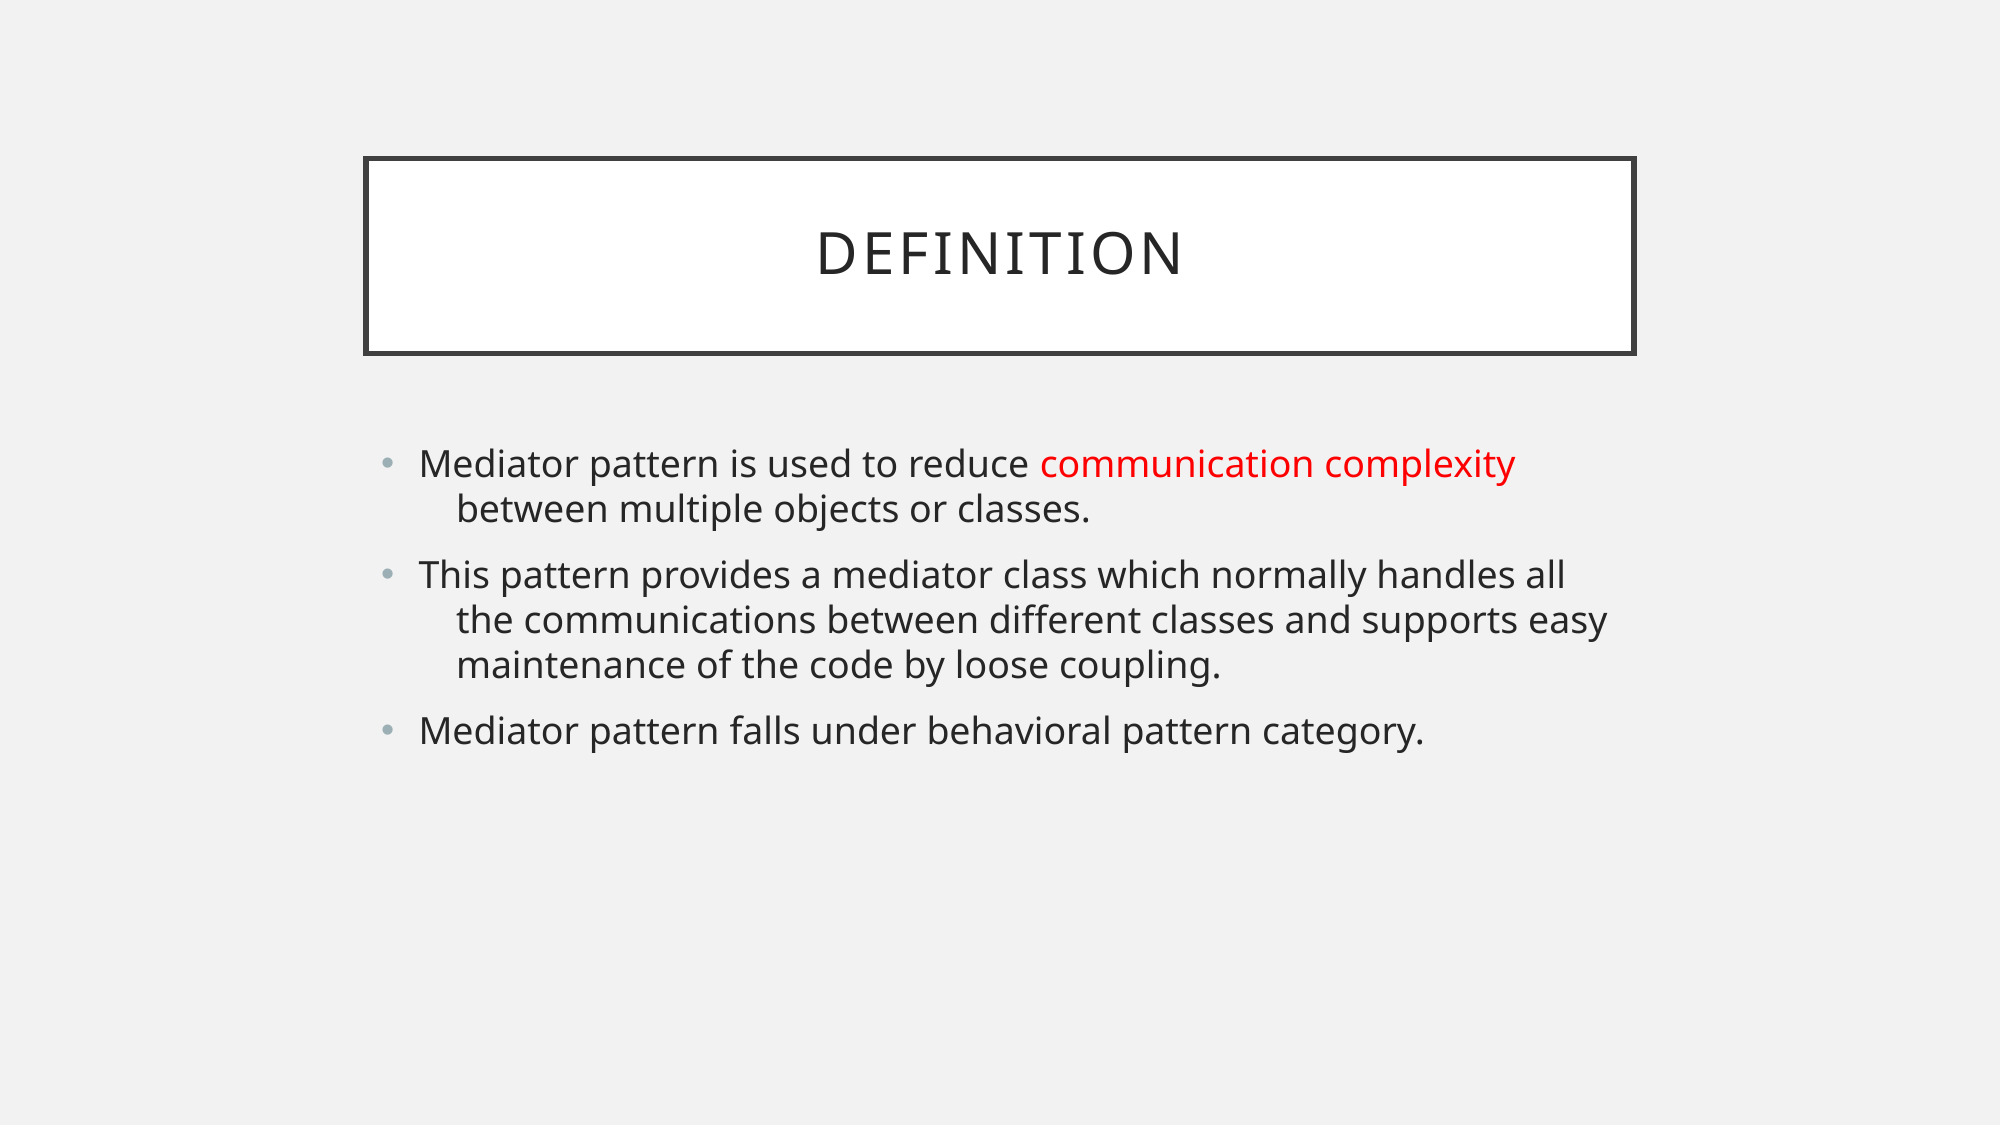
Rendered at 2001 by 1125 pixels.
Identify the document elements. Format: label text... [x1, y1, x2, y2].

title definition [366, 158, 1634, 354]
list Mediator pattern is used to reduce communication complexity between multiple objects or classes. This pattern provides a mediator class which normally handles all the communications between different classes and supports easy maintenance of the code by loose coupling. Mediator pattern falls under behavioral pattern category. [366, 432, 1634, 942]
